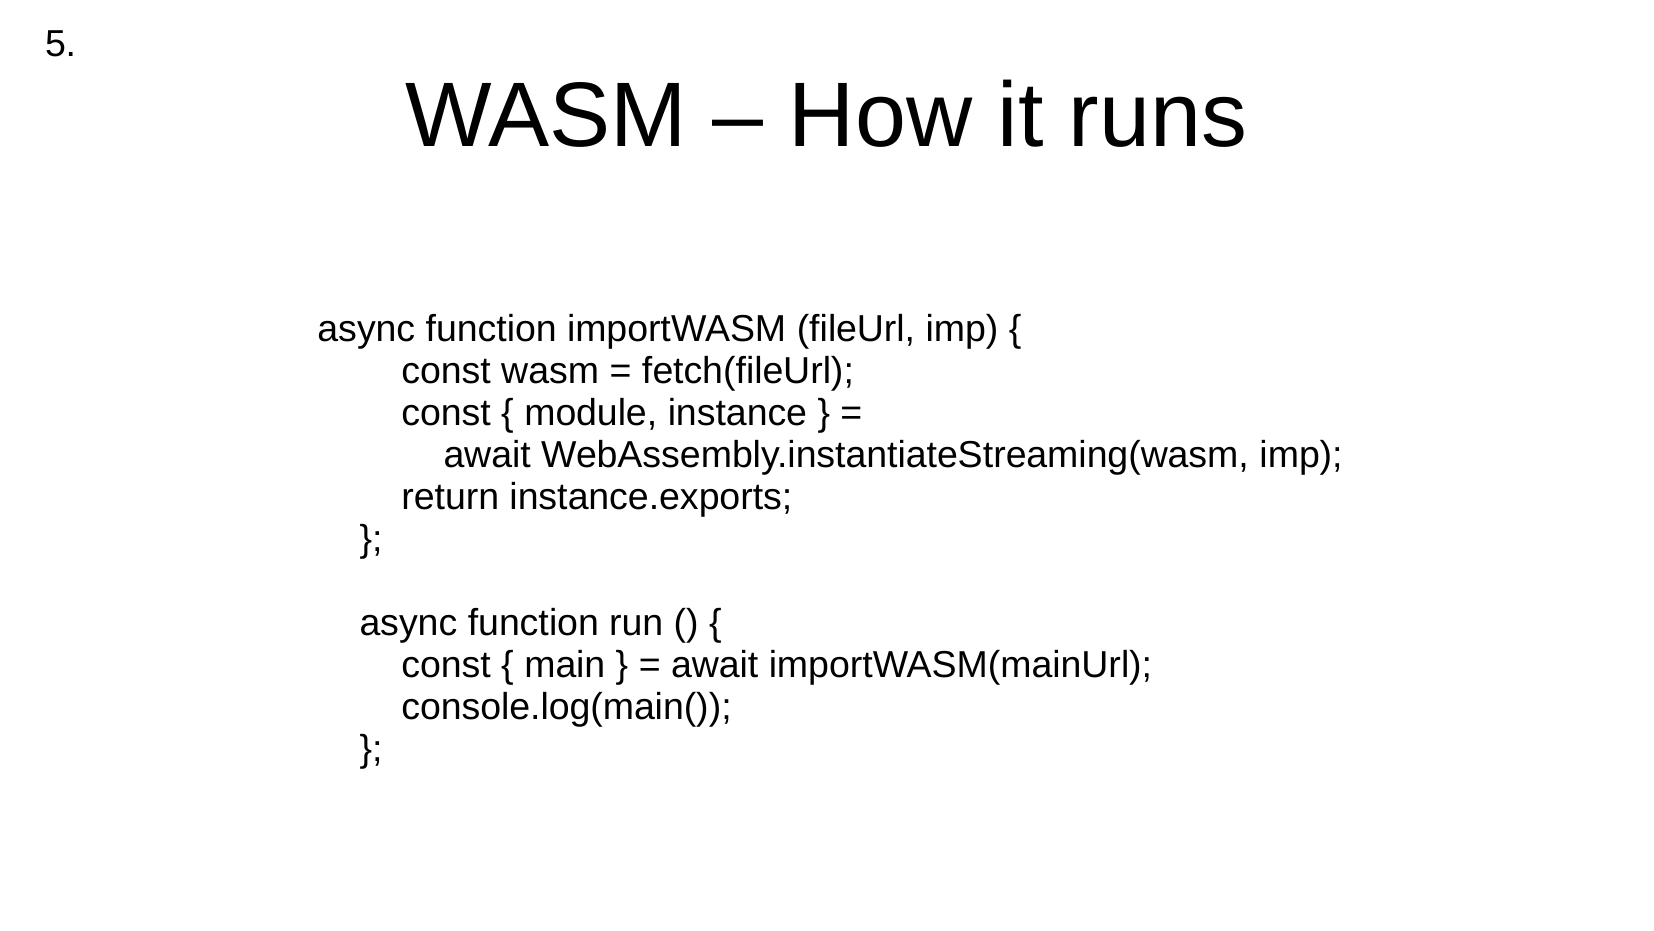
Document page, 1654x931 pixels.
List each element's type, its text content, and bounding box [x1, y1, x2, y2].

text_box 5. [30, 15, 92, 72]
text_box async function importWASM (fileUrl, imp) { const wasm = fetch(fileUrl); const { module, instance } = await WebAssembly.instantiateStreaming(wasm, imp); return instance.exports; }; async function run () { const { main } = await importWASM(mainUrl); console.log(main()); }; [302, 300, 1358, 777]
title WASM – How it runs [82, 37, 1571, 193]
